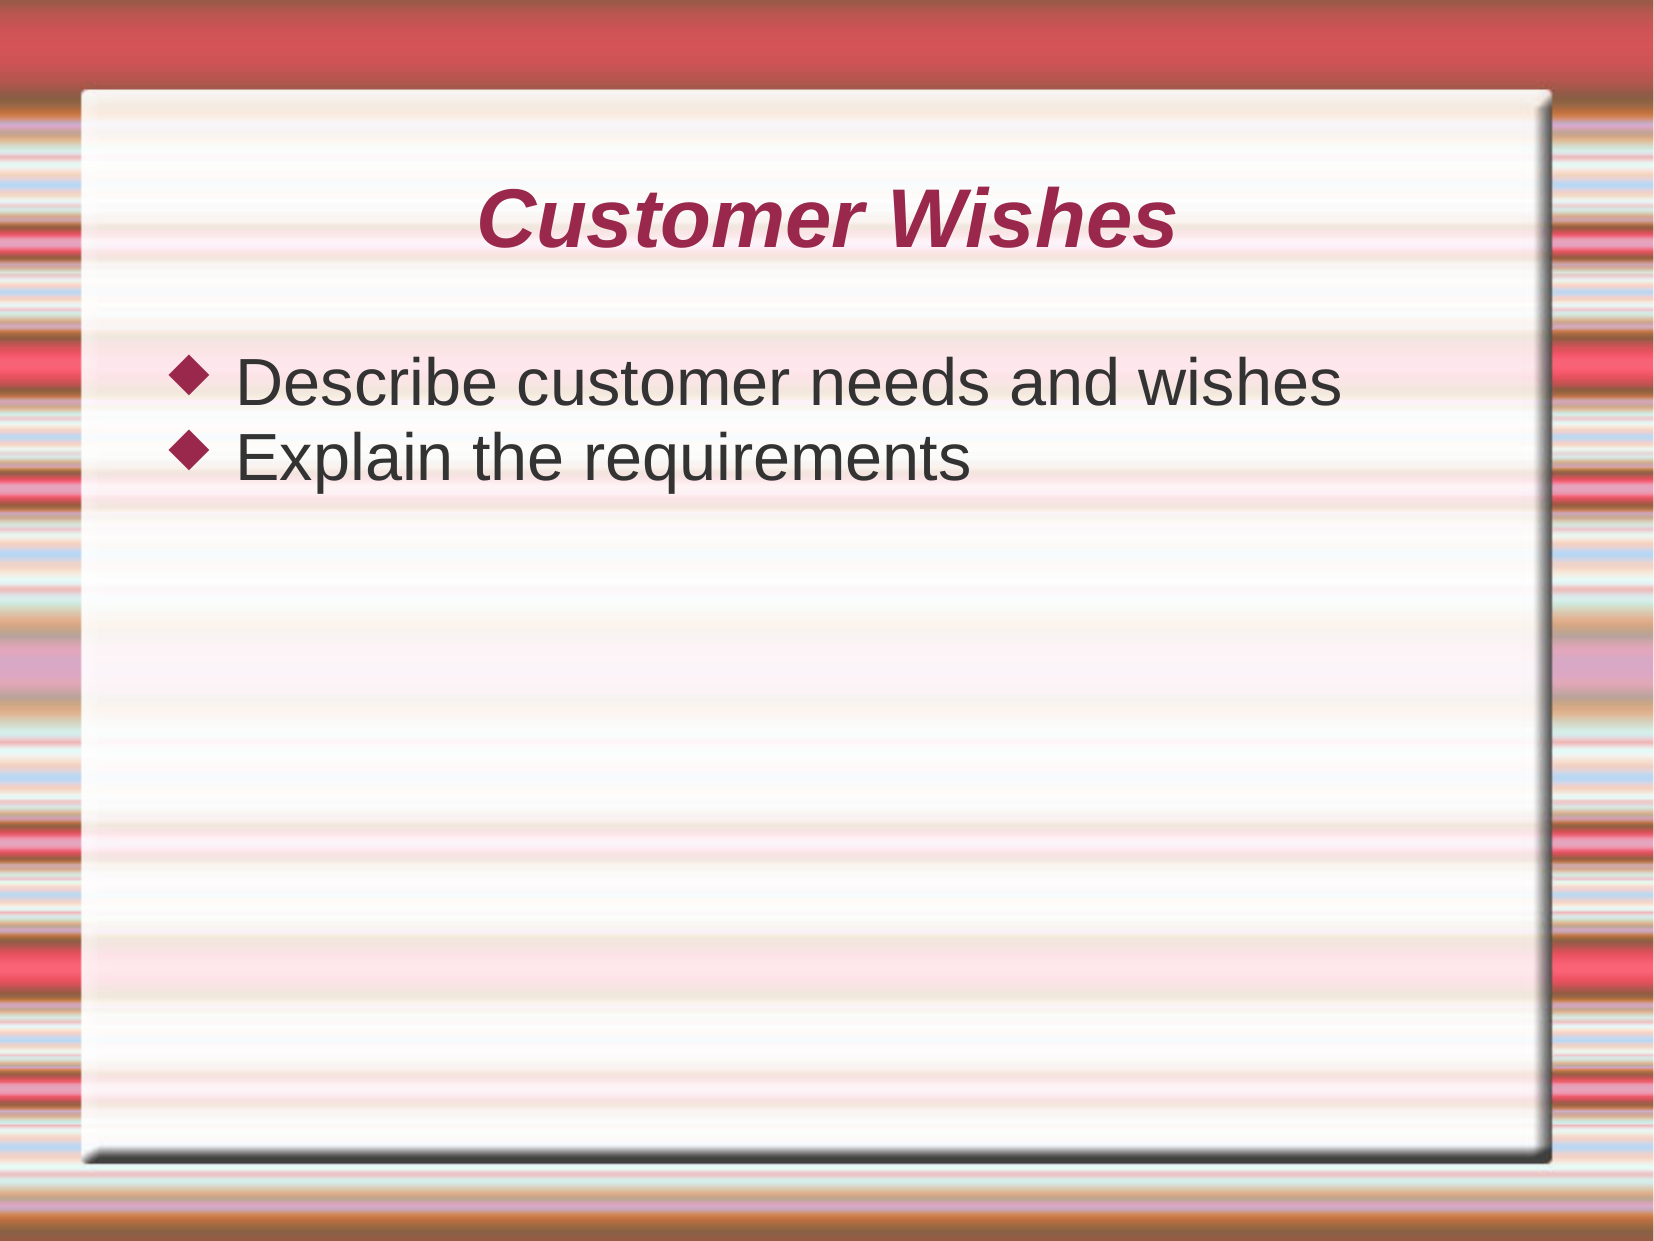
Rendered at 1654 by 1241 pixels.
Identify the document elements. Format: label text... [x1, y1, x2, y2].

title Customer Wishes [121, 114, 1534, 322]
list Describe customer needs and wishes Explain the requirements [152, 344, 1534, 1127]
picture [0, 0, 1654, 1241]
